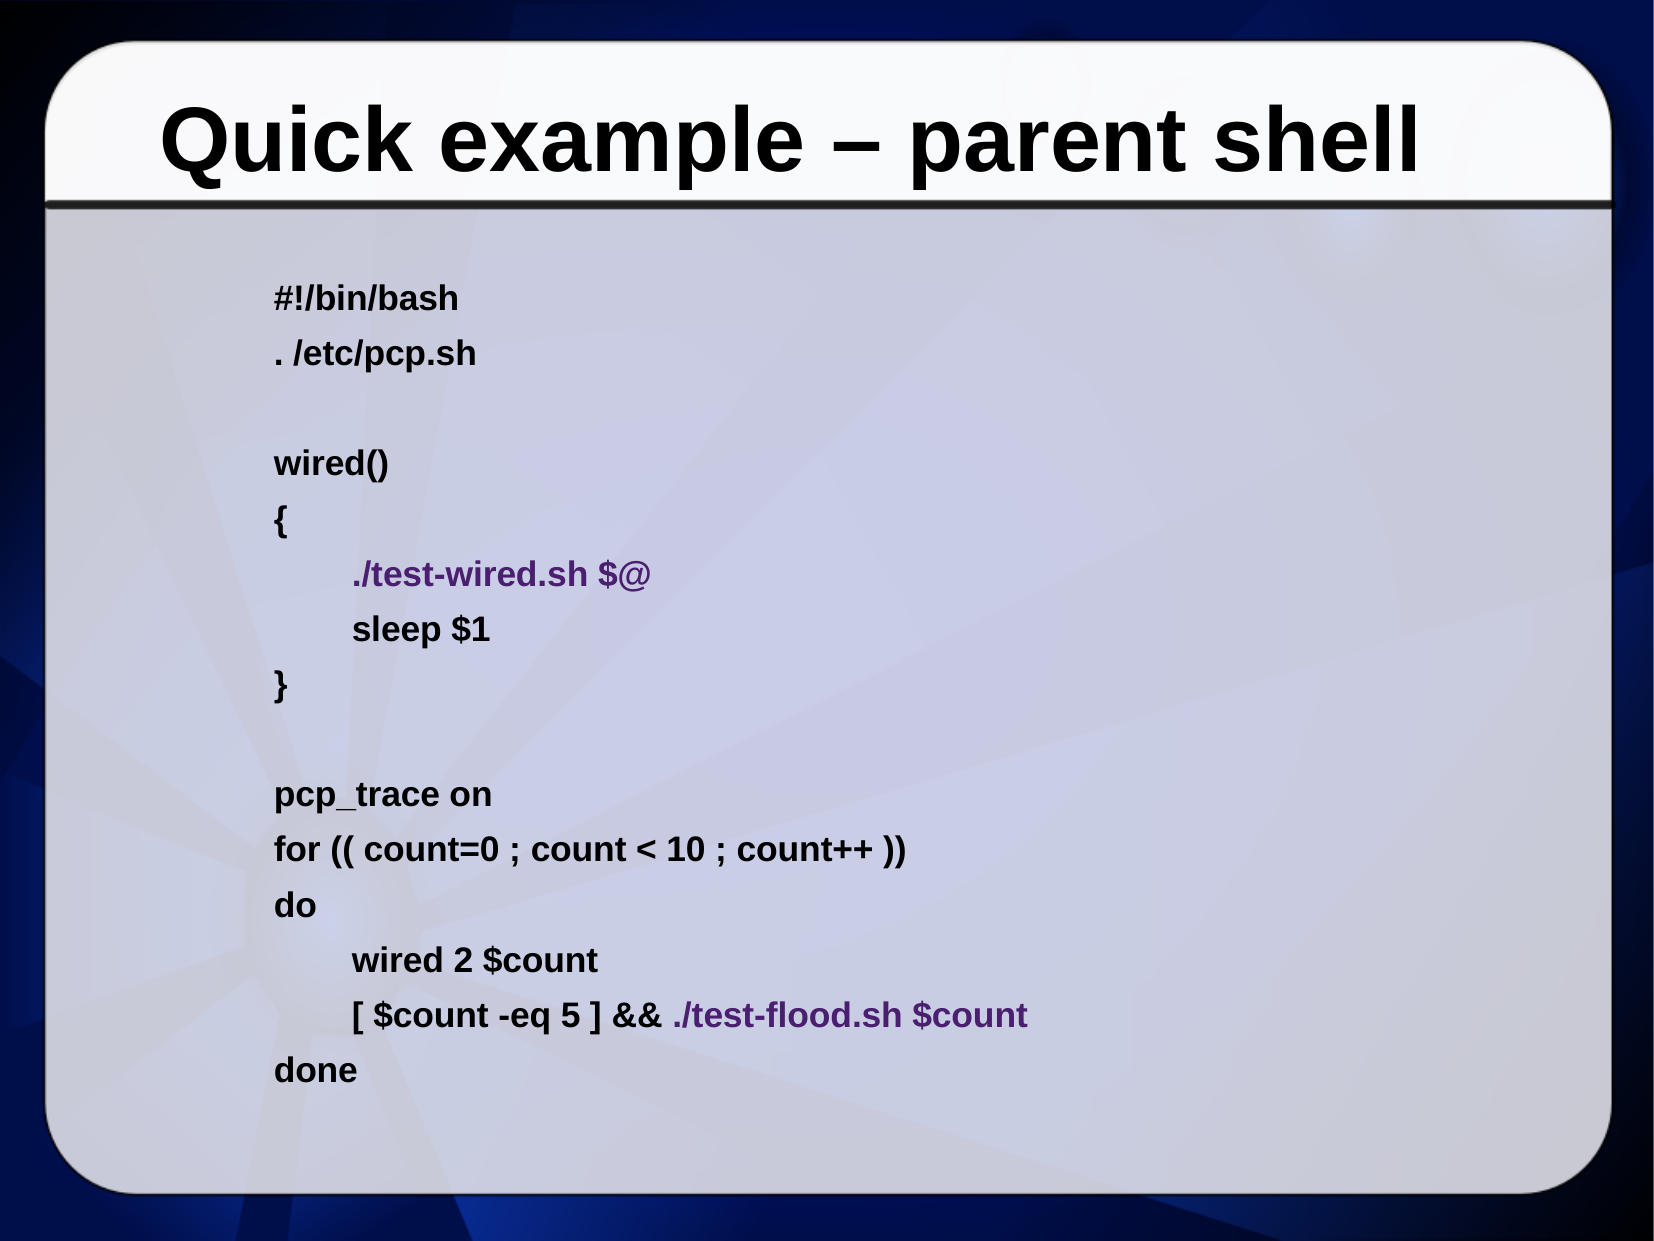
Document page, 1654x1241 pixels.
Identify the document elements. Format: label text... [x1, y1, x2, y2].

list #!/bin/bash . /etc/pcp.sh wired() { ./test-wired.sh $@ sleep $1 } pcp_trace on for (( count=0 ; count < 10 ; count++ )) do wired 2 $count [ $count -eq 5 ] && ./test-flood.sh $count done [236, 278, 1250, 1097]
picture [0, 0, 1654, 1241]
title Quick example – parent shell [82, 49, 1571, 231]
